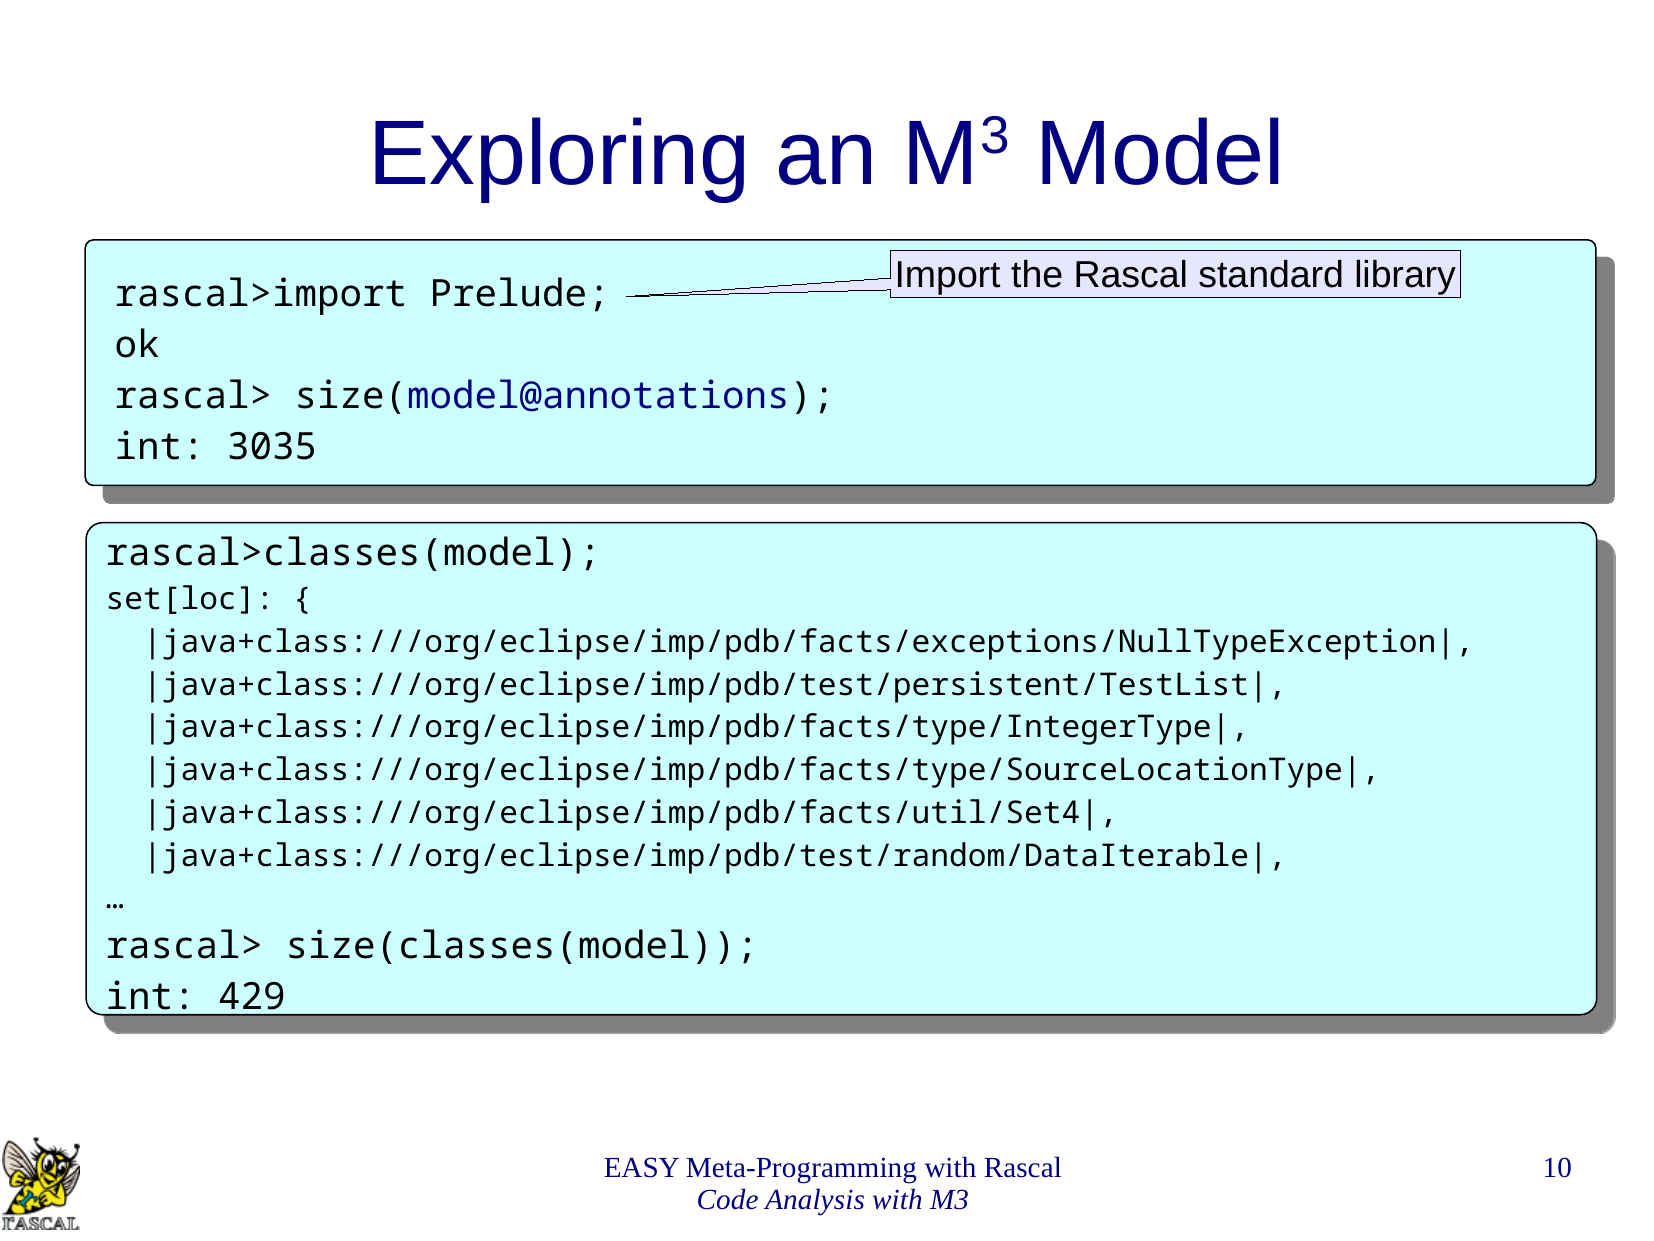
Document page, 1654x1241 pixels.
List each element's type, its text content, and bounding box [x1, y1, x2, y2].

text_box Import the Rascal standard library [626, 250, 1461, 298]
title Exploring an M3 Model [82, 49, 1571, 257]
text_box [85, 239, 1596, 486]
text_box rascal>classes(model); set[loc]: { |java+class:///org/eclipse/imp/pdb/facts/exceptions/NullTypeException|, |java+class:///org/eclipse/imp/pdb/test/persistent/TestList|, |java+class:///org/eclipse/imp/pdb/facts/type/IntegerType|, |java+class:///org/eclipse/imp/pdb/facts/type/SourceLocationType|, |java+class:///org/eclipse/imp/pdb/facts/util/Set4|, |java+class:///org/eclipse/imp/pdb/test/random/DataIterable|, … rascal> size(classes(model)); int: 429 [86, 522, 1597, 1015]
text_box rascal>import Prelude; ok rascal> size(model@annotations); int: 3035 [99, 259, 1654, 588]
picture [1, 1137, 80, 1230]
